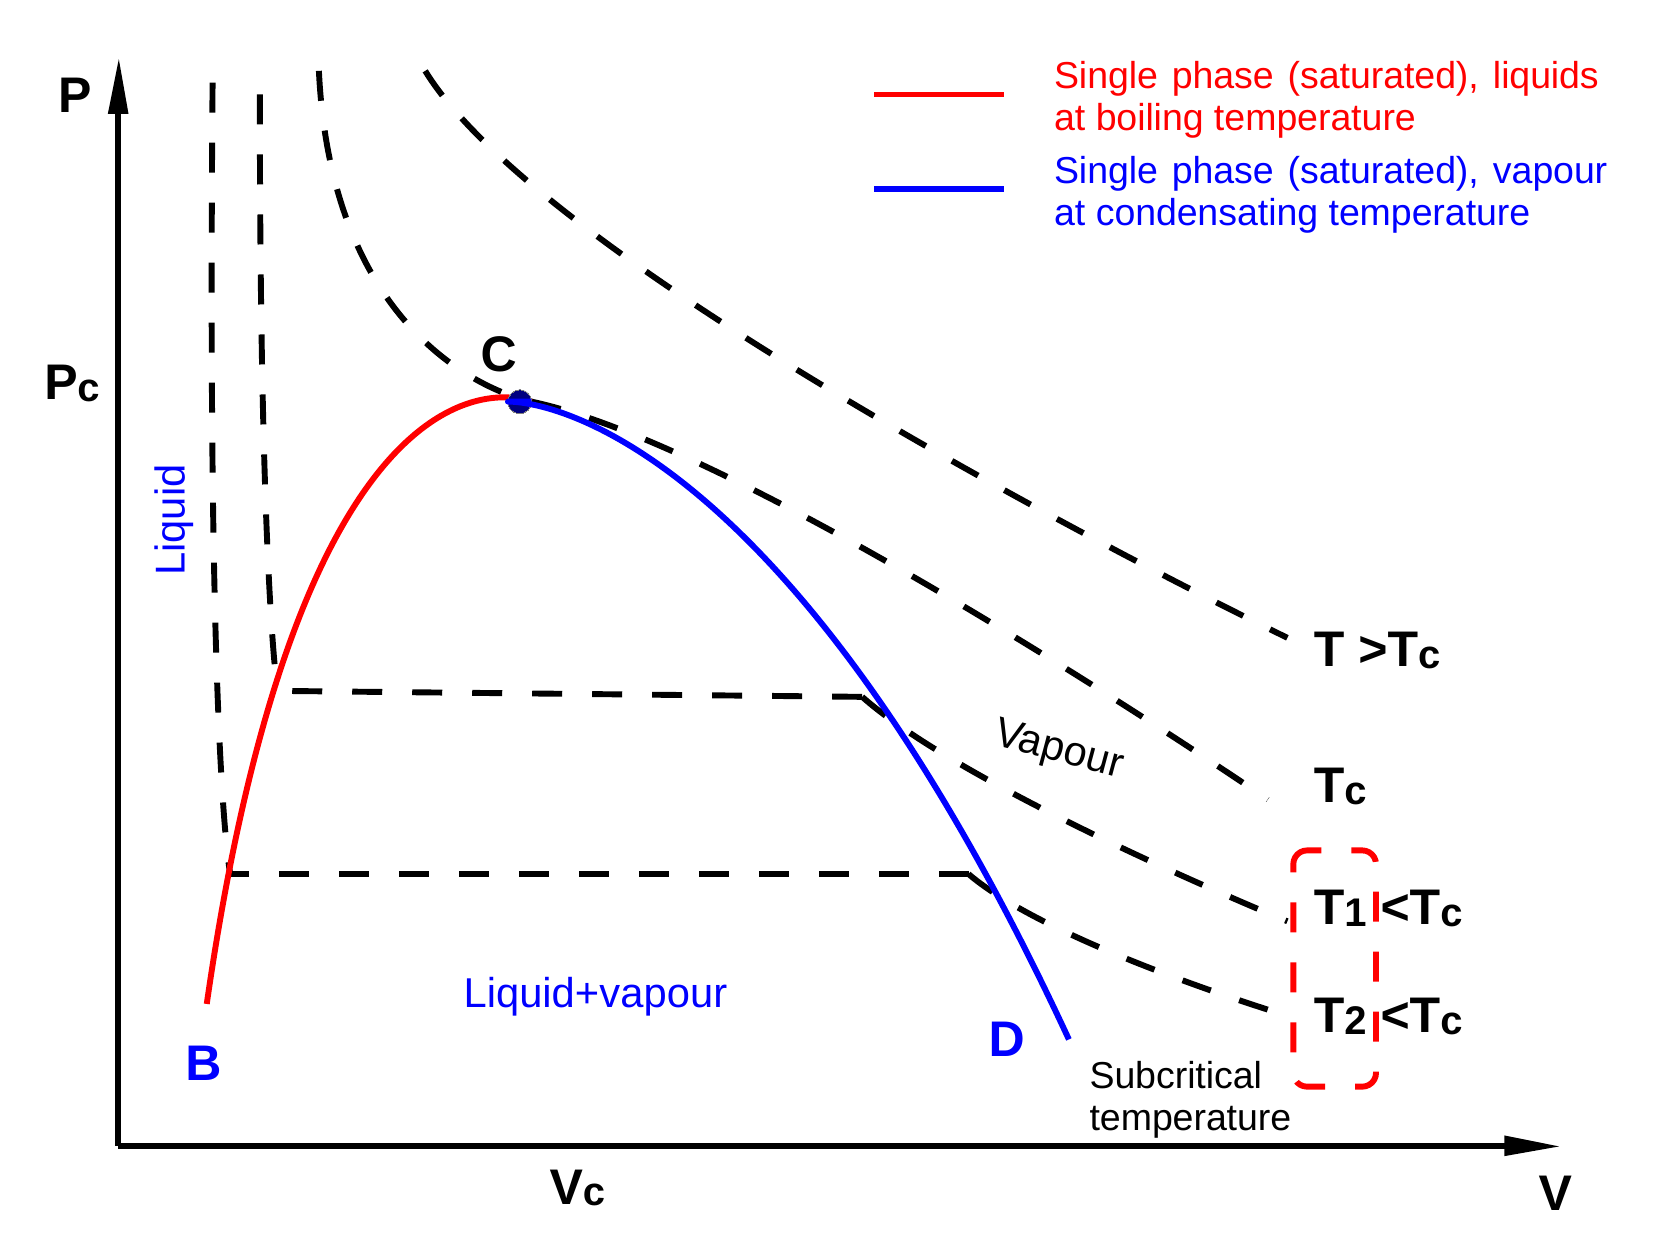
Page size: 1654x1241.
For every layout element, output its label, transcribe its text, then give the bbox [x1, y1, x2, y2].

text_box P [43, 59, 107, 131]
text_box T2 <Tc [1299, 980, 1489, 1059]
text_box Single phase (saturated), vapour at condensating temperature [1039, 141, 1630, 241]
text_box V [1523, 1157, 1587, 1229]
text_box D [973, 1003, 1040, 1075]
text_box Liquid+vapour [448, 962, 743, 1024]
text_box Vc [534, 1151, 621, 1231]
text_box T >Tc [1299, 614, 1465, 693]
text_box Pc [29, 346, 115, 426]
text_box [1323, 1059, 1377, 1087]
text_box Single phase (saturated), liquids at boiling temperature [1039, 47, 1619, 141]
text_box [508, 405, 530, 414]
text_box Liquid [139, 449, 201, 591]
text_box Tc [1299, 750, 1394, 829]
text_box C [465, 318, 532, 390]
text_box [508, 389, 531, 398]
text_box T1 <Tc [1299, 872, 1489, 951]
text_box [1293, 850, 1377, 1046]
text_box B [170, 1027, 237, 1099]
text_box Vapour [973, 696, 1146, 798]
text_box Subcritical temperature [1074, 1046, 1323, 1146]
